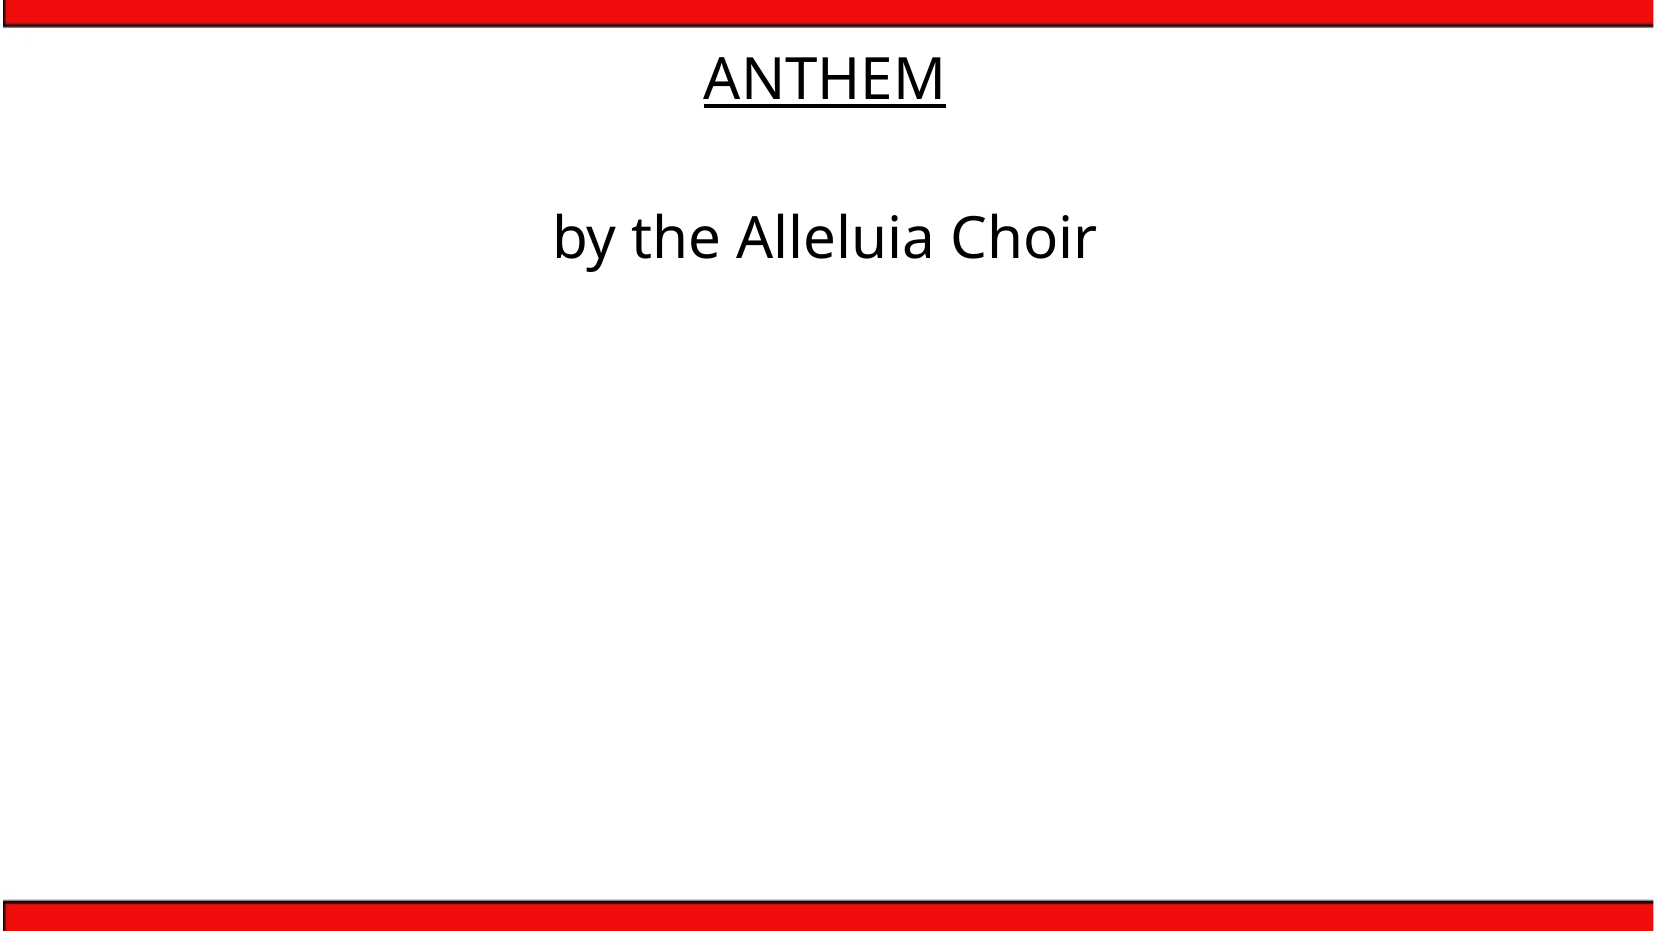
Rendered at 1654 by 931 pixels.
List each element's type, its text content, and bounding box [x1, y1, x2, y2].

picture [3, 0, 1654, 931]
text_box ANTHEM by the Alleluia Choir [60, 30, 1591, 301]
